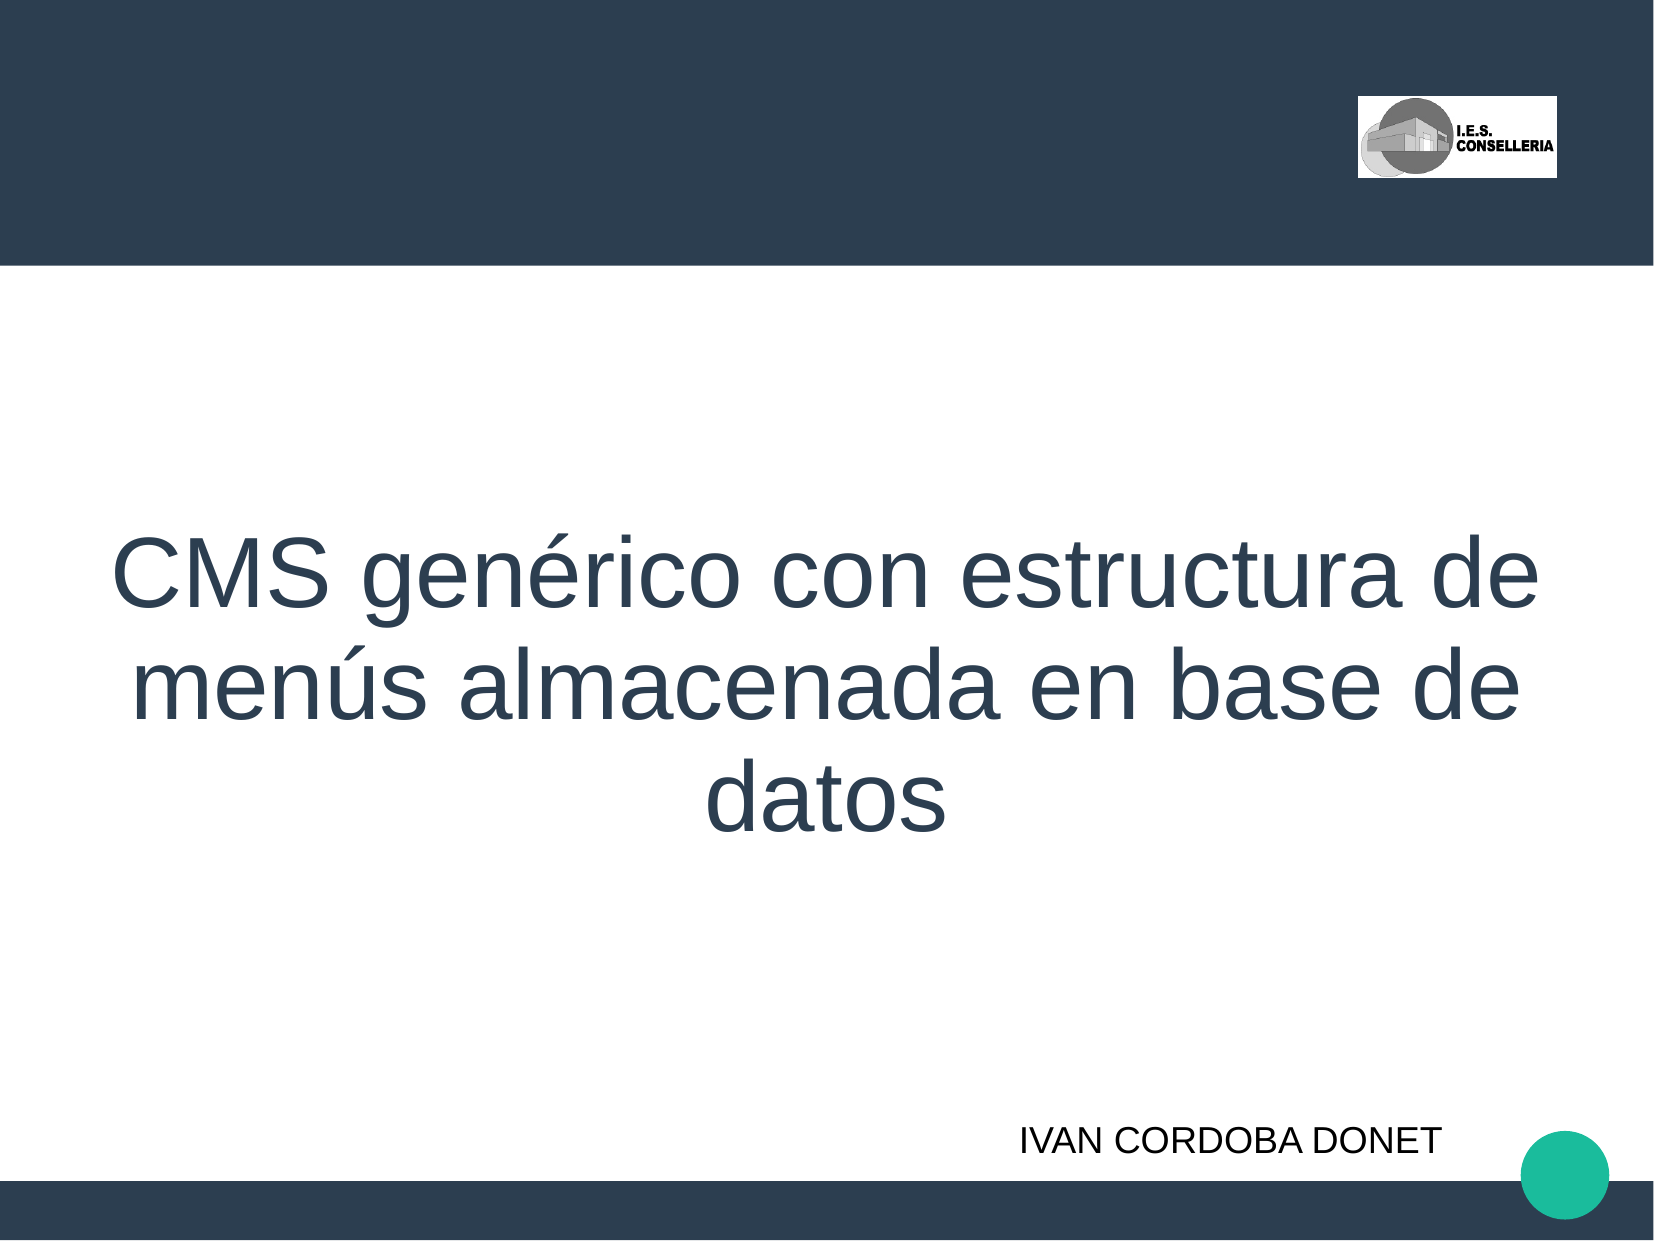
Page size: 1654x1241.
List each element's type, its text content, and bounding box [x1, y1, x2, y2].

subtitle CMS genérico con estructura de menús almacenada en base de datos [0, 271, 1654, 1099]
picture [1358, 96, 1557, 178]
text_box IVAN CORDOBA DONET [1003, 1112, 1630, 1170]
